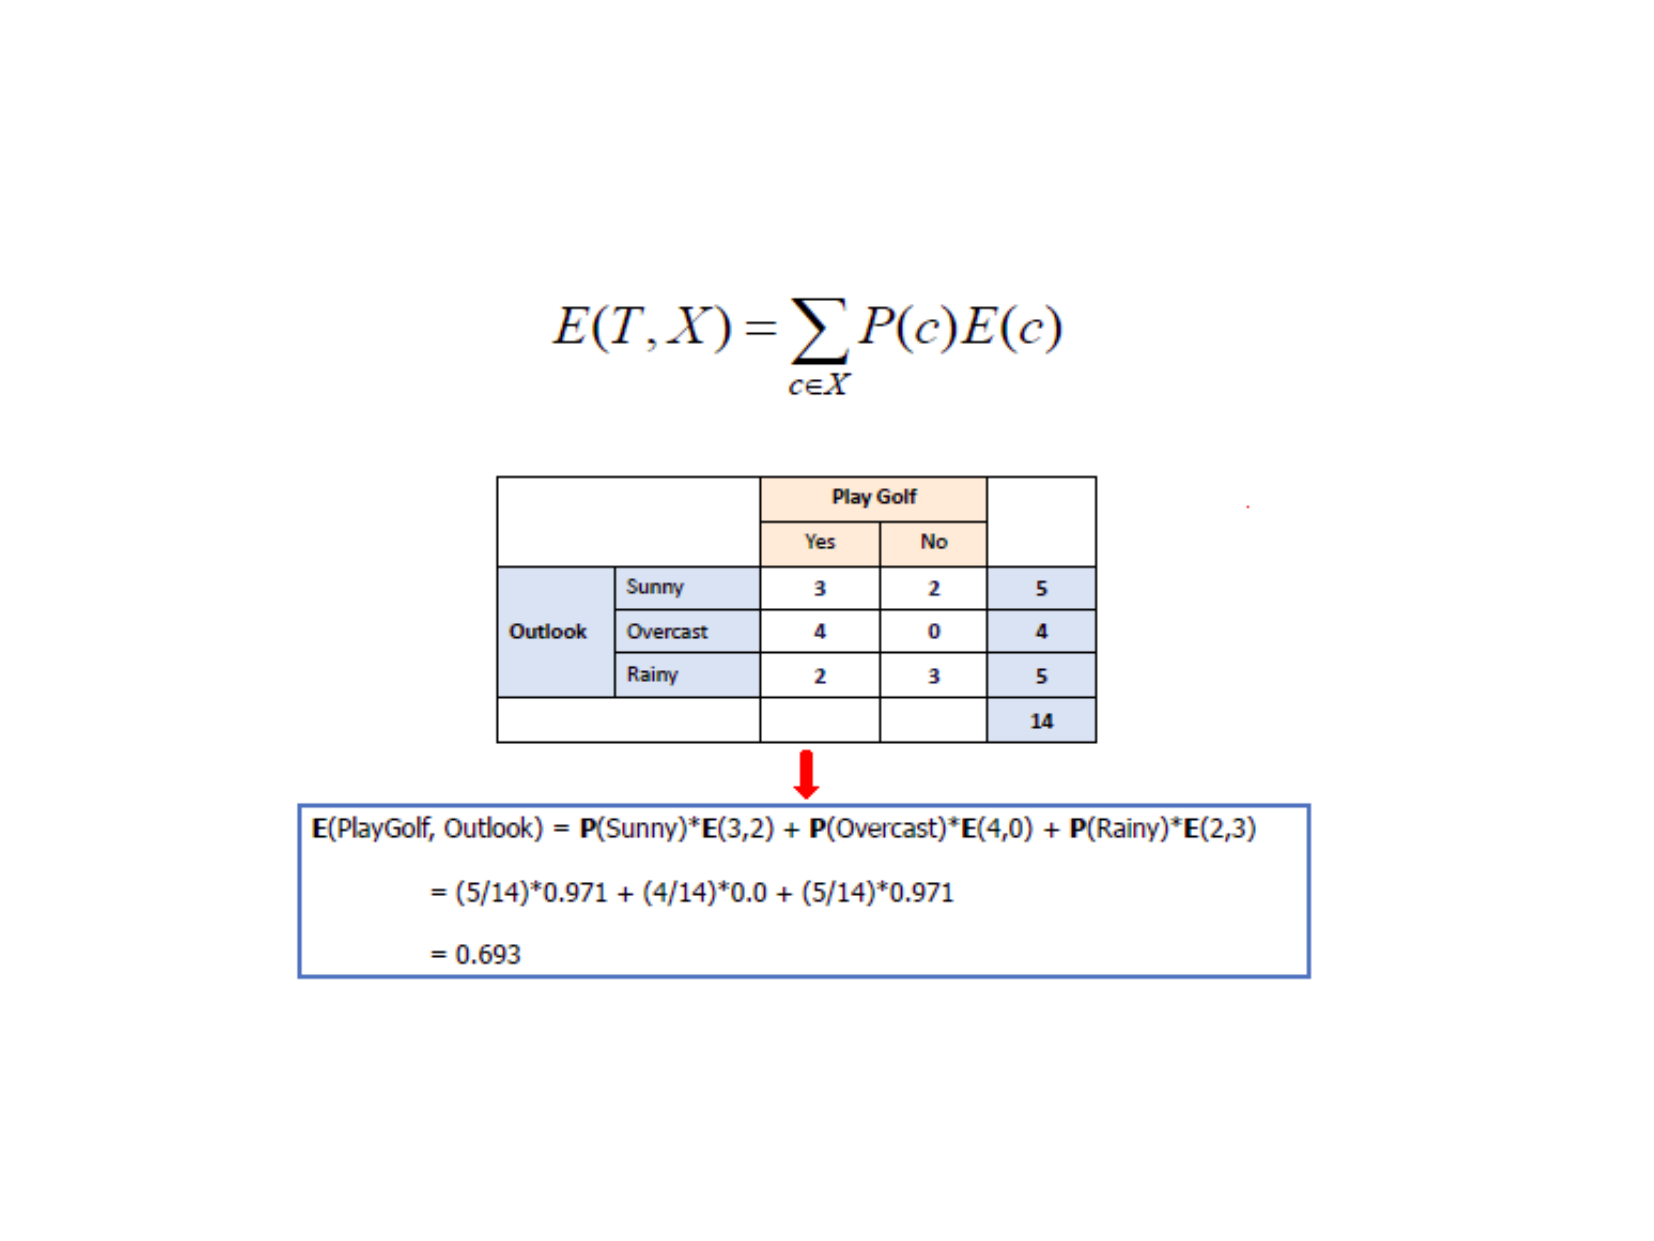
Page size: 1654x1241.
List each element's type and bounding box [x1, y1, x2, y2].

picture [283, 256, 1333, 1003]
